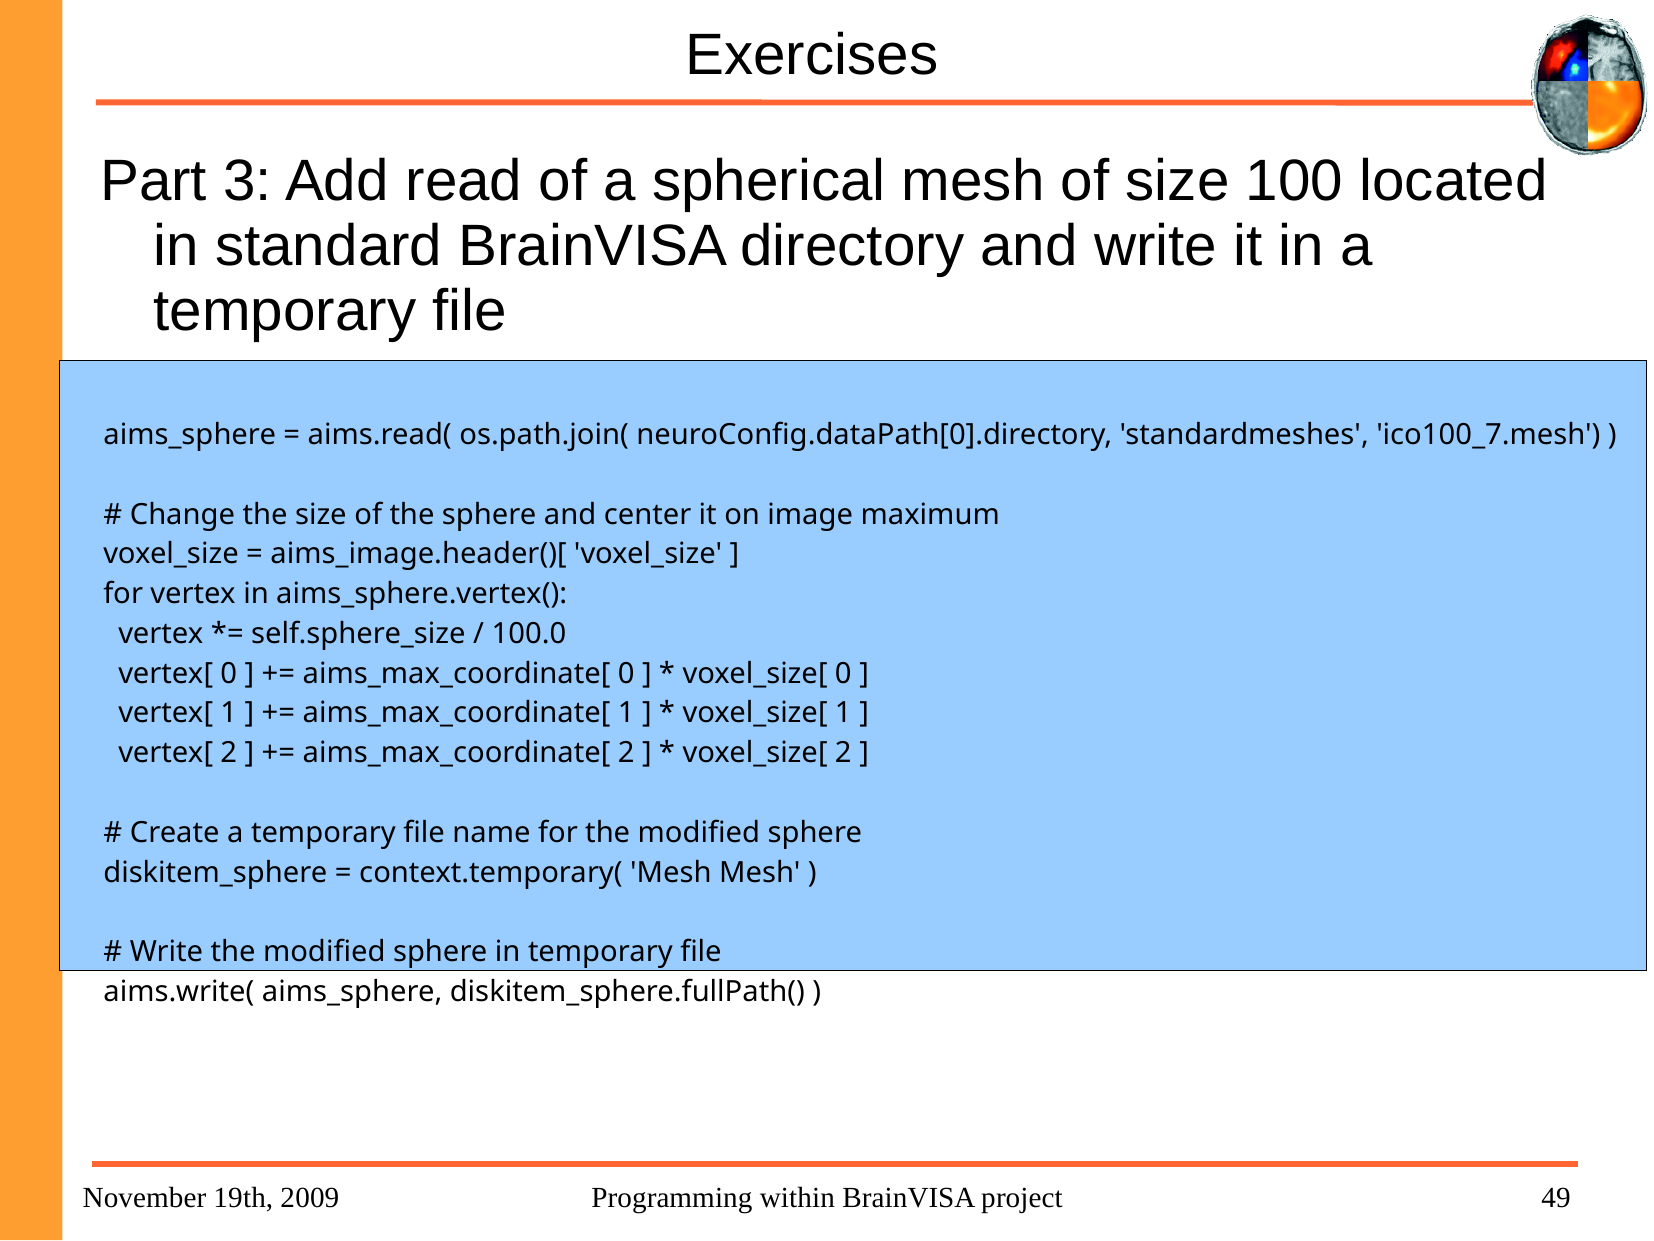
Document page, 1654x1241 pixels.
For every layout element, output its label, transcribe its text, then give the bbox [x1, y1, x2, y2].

text_box aims_sphere = aims.read( os.path.join( neuroConfig.dataPath[0].directory, 'standardmeshes', 'ico100_7.mesh') ) # Change the size of the sphere and center it on image maximum voxel_size = aims_image.header()[ 'voxel_size' ] for vertex in aims_sphere.vertex(): vertex *= self.sphere_size / 100.0 vertex[ 0 ] += aims_max_coordinate[ 0 ] * voxel_size[ 0 ] vertex[ 1 ] += aims_max_coordinate[ 1 ] * voxel_size[ 1 ] vertex[ 2 ] += aims_max_coordinate[ 2 ] * voxel_size[ 2 ] # Create a temporary file name for the modified sphere diskitem_sphere = context.temporary( 'Mesh Mesh' ) # Write the modified sphere in temporary file aims.write( aims_sphere, diskitem_sphere.fullPath() ) [59, 360, 1647, 971]
picture [1530, 14, 1649, 157]
title Exercises [88, 21, 1536, 87]
list Part 3: Add read of a spherical mesh of size 100 located in standard BrainVISA directory and write it in a temporary file [82, 147, 1604, 360]
list Part 3: Add read of a spherical mesh of size 100 located in standard BrainVISA directory and write it in a temporary file [82, 971, 1604, 1109]
